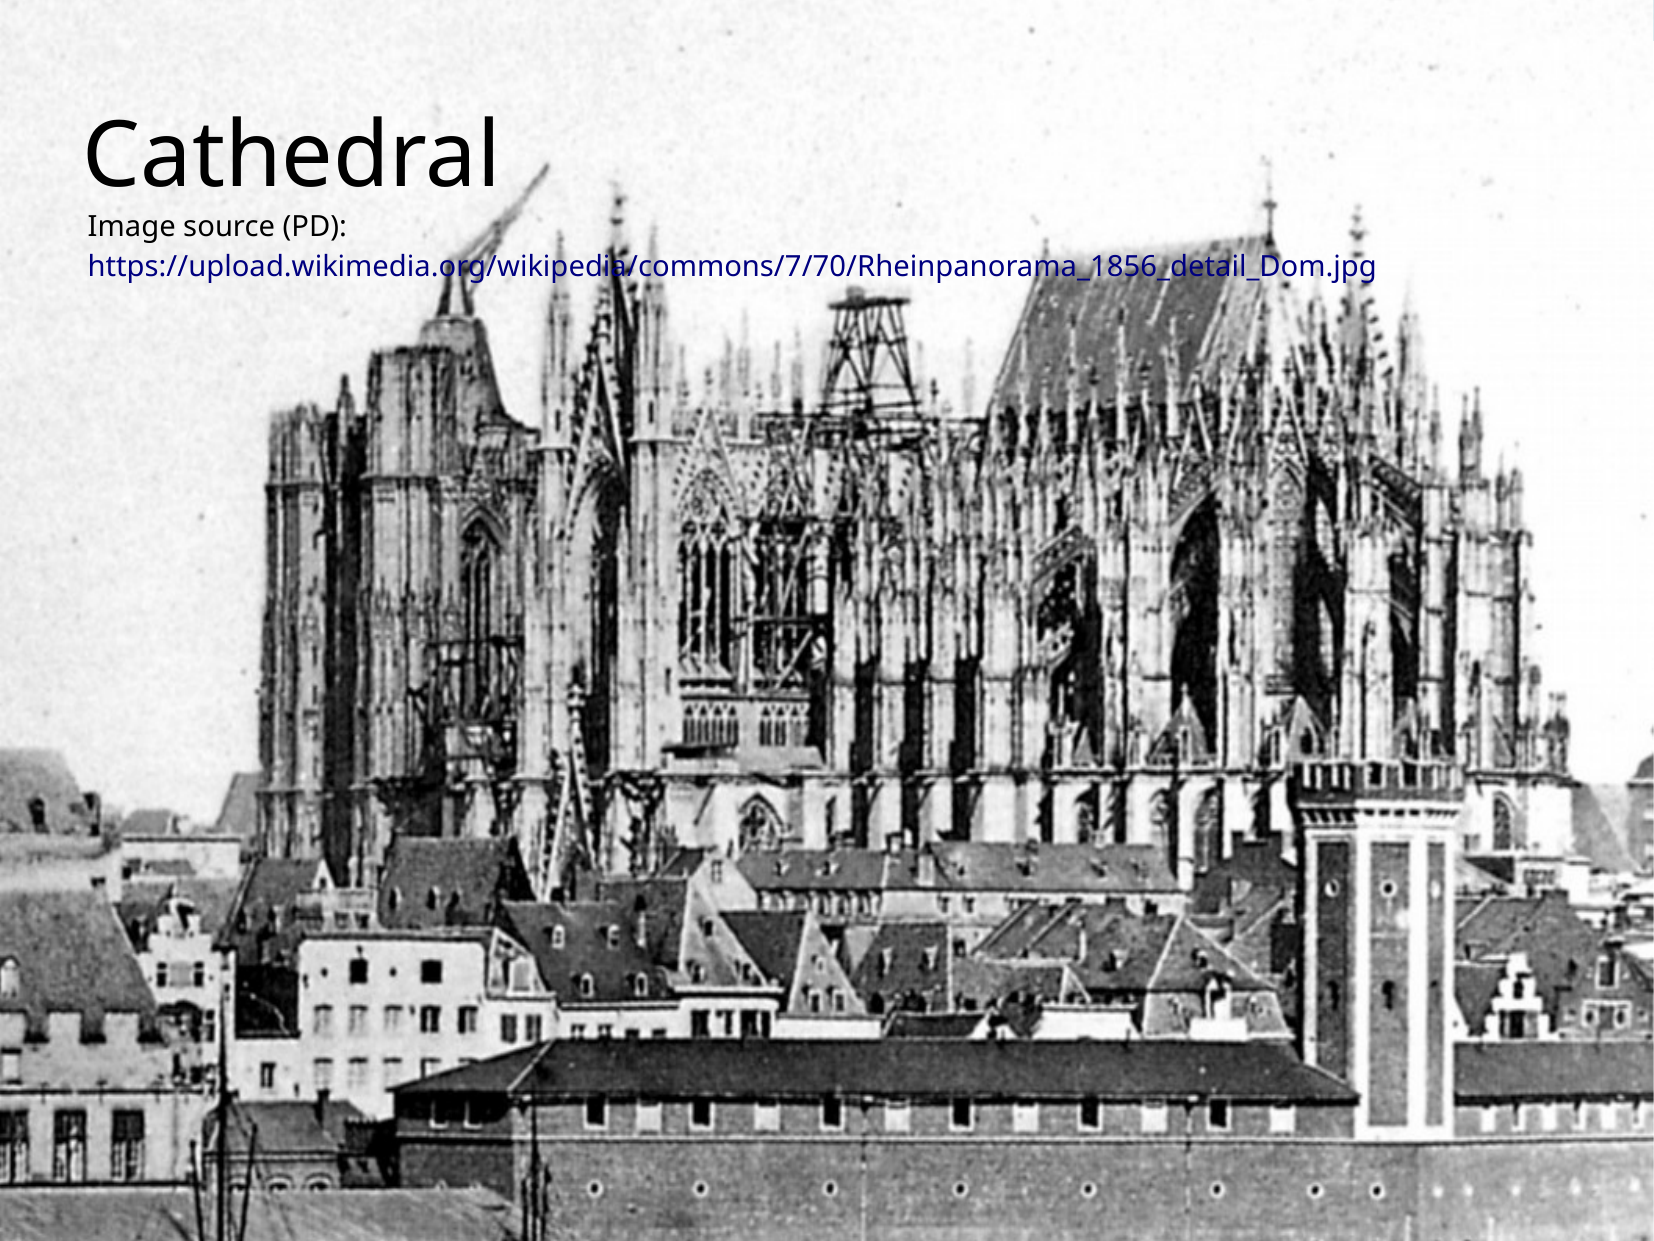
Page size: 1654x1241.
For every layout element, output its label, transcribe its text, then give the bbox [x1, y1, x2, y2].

text_box Image source (PD): https://upload.wikimedia.org/wikipedia/commons/7/70/Rheinpanorama_1856_detail_Dom.jpg [72, 198, 1619, 256]
picture [0, 0, 1654, 1241]
title Cathedral [82, 47, 1571, 198]
